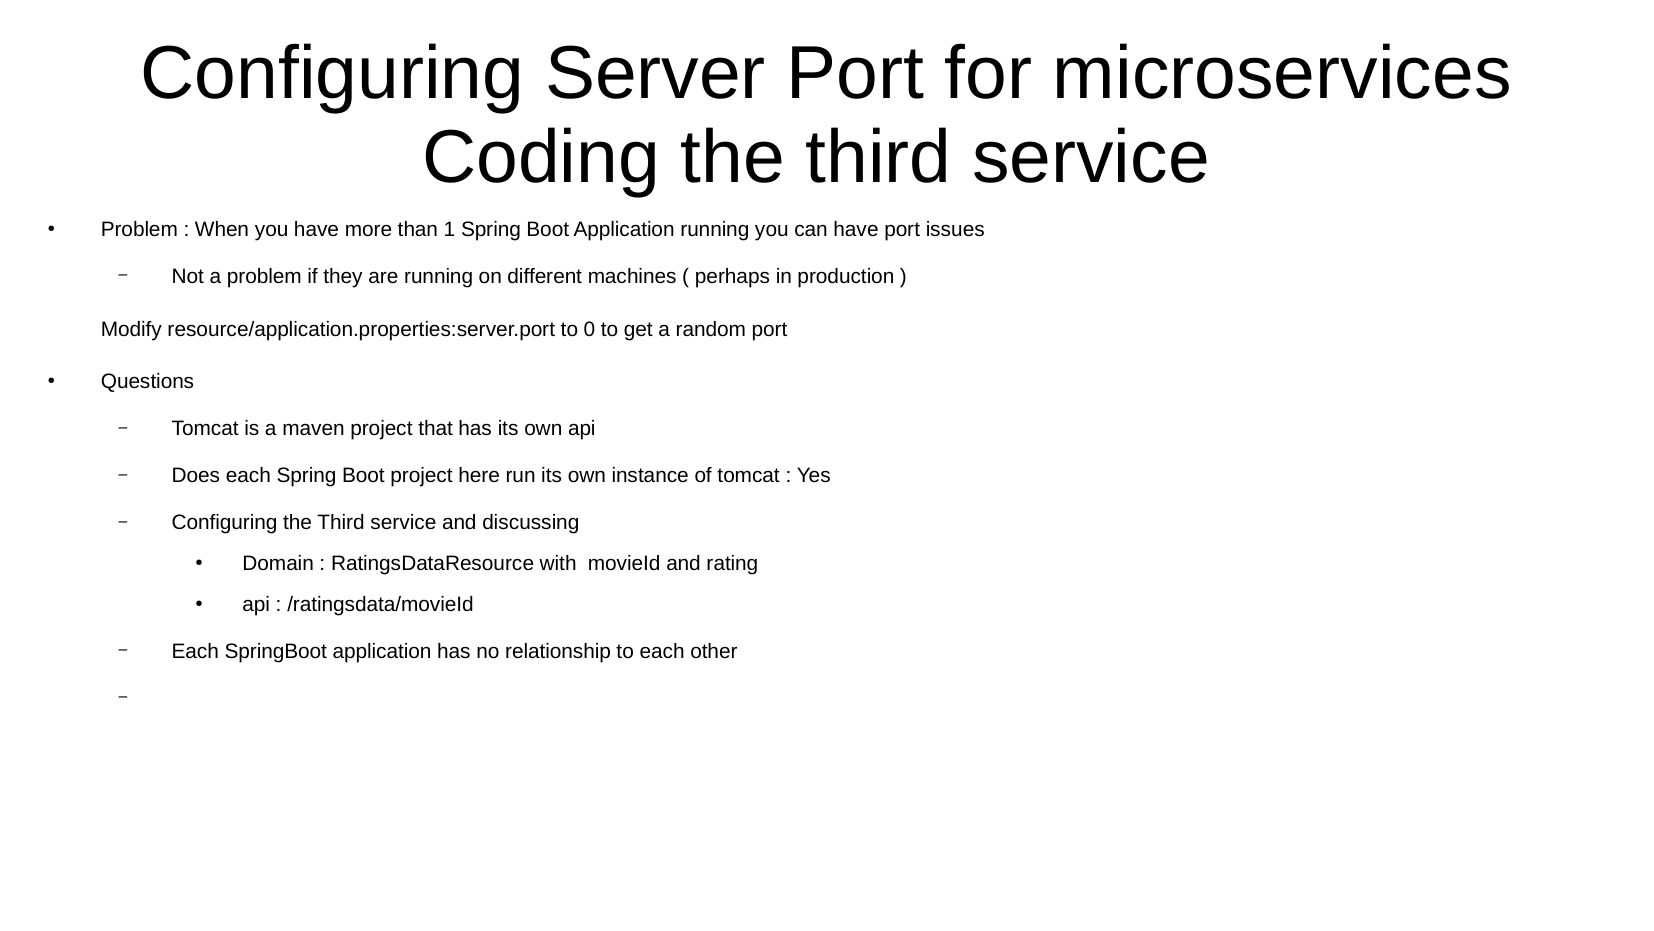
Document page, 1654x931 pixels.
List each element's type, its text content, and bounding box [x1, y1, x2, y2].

list Problem : When you have more than 1 Spring Boot Application running you can have port issues Not a problem if they are running on different machines ( perhaps in production ) Modify resource/application.properties:server.port to 0 to get a random port Questions Tomcat is a maven project that has its own api Does each Spring Boot project here run its own instance of tomcat : Yes Configuring the Third service and discussing Domain : RatingsDataResource with movieId and rating api : /ratingsdata/movieId Each SpringBoot application has no relationship to each other [30, 217, 1571, 886]
title Configuring Server Port for microservices Coding the third service [82, 30, 1571, 199]
